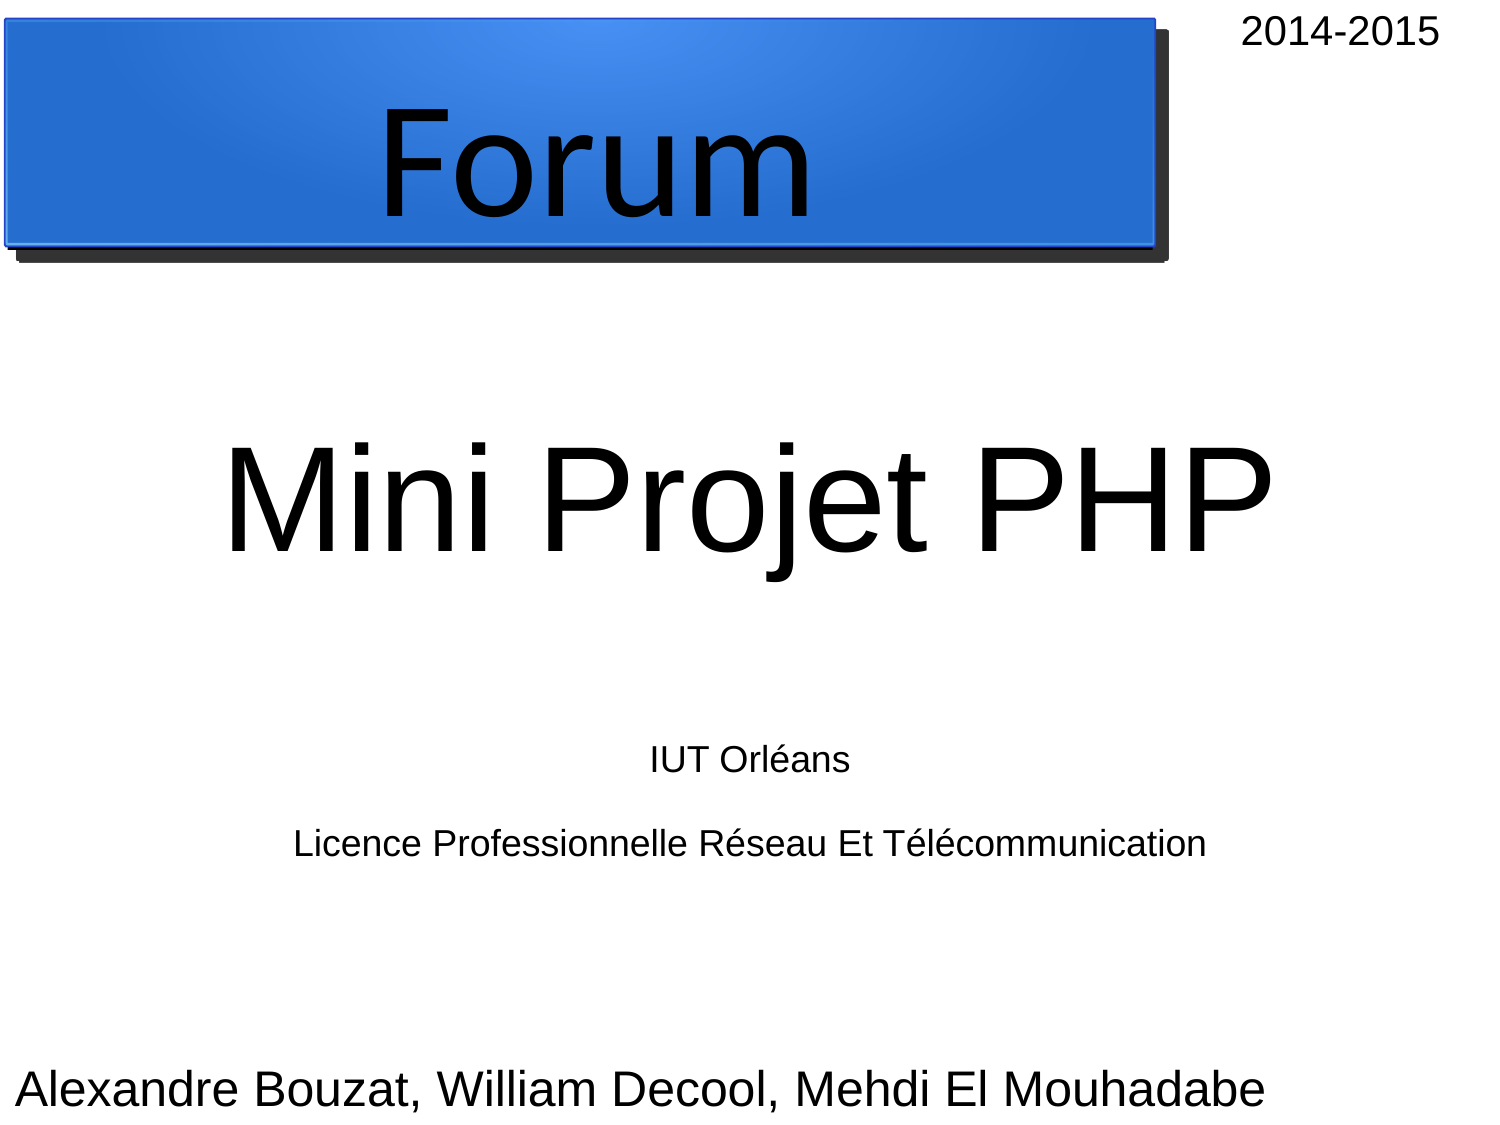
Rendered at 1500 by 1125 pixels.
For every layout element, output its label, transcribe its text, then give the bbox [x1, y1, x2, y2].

text_box IUT Orléans Licence Professionnelle Réseau Et Télécommunication [0, 730, 1500, 914]
text_box Mini Projet PHP [0, 408, 1500, 592]
text_box 2014-2015 [1225, 0, 1500, 62]
title Forum [75, 42, 1120, 229]
text_box Alexandre Bouzat, William Decool, Mehdi El Mouhadabe [0, 1053, 1500, 1125]
